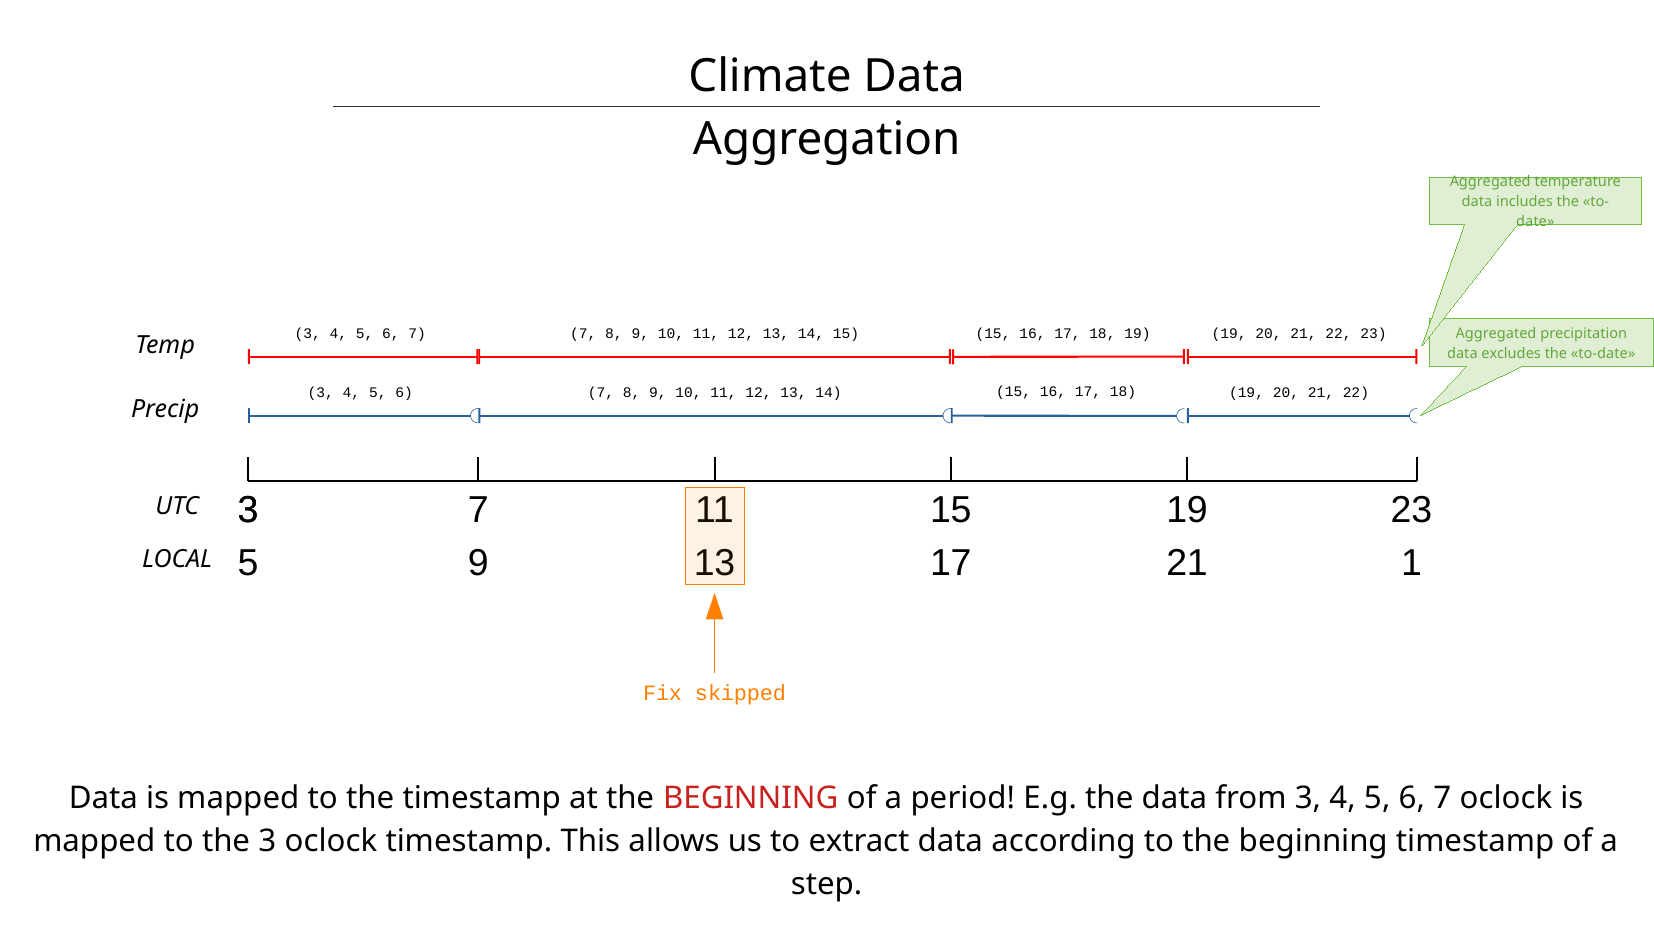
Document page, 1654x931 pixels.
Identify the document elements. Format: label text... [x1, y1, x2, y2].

text_box 19 [1145, 480, 1229, 533]
text_box Precip [106, 383, 225, 441]
text_box Data is mapped to the timestamp at the BEGINNING of a period! E.g. the data from 3, 4, 5, 6, 7 oclock is mapped to the 3 oclock timestamp. This allows us to extract data according to the beginning timestamp of a step. [0, 767, 1654, 898]
text_box Aggregated precipitation data excludes the «to-date» [1420, 318, 1654, 416]
text_box 23 [1370, 480, 1453, 533]
text_box Aggregated temperature data includes the «to-date» [1421, 177, 1642, 346]
text_box (19, 20, 21, 22) [1187, 377, 1412, 410]
text_box (19, 20, 21, 22, 23) [1187, 318, 1412, 350]
text_box (15, 16, 17, 18, 19) [950, 318, 1176, 350]
text_box 9 [437, 533, 520, 591]
text_box 13 [673, 533, 756, 591]
text_box 3 [237, 480, 290, 533]
text_box (7, 8, 9, 10, 11, 12, 13, 14) [484, 378, 946, 426]
text_box (3, 4, 5, 6) [248, 377, 473, 410]
text_box 11 [673, 480, 756, 533]
text_box (7, 8, 9, 10, 11, 12, 13, 14, 15) [484, 318, 945, 367]
text_box UTC [118, 480, 237, 533]
text_box 17 [909, 533, 993, 591]
text_box 1 [1370, 533, 1453, 591]
text_box 21 [1145, 533, 1229, 591]
text_box 15 [909, 480, 993, 533]
text_box Temp [106, 318, 225, 376]
text_box 7 [437, 480, 520, 533]
text_box Climate Data Aggregation [543, 35, 1111, 97]
text_box (15, 16, 17, 18) [953, 377, 1179, 409]
text_box 5 [206, 533, 290, 591]
text_box (3, 4, 5, 6, 7) [248, 318, 473, 350]
text_box Fix skipped [620, 675, 810, 745]
text_box [685, 487, 745, 585]
text_box LOCAL [118, 533, 206, 591]
